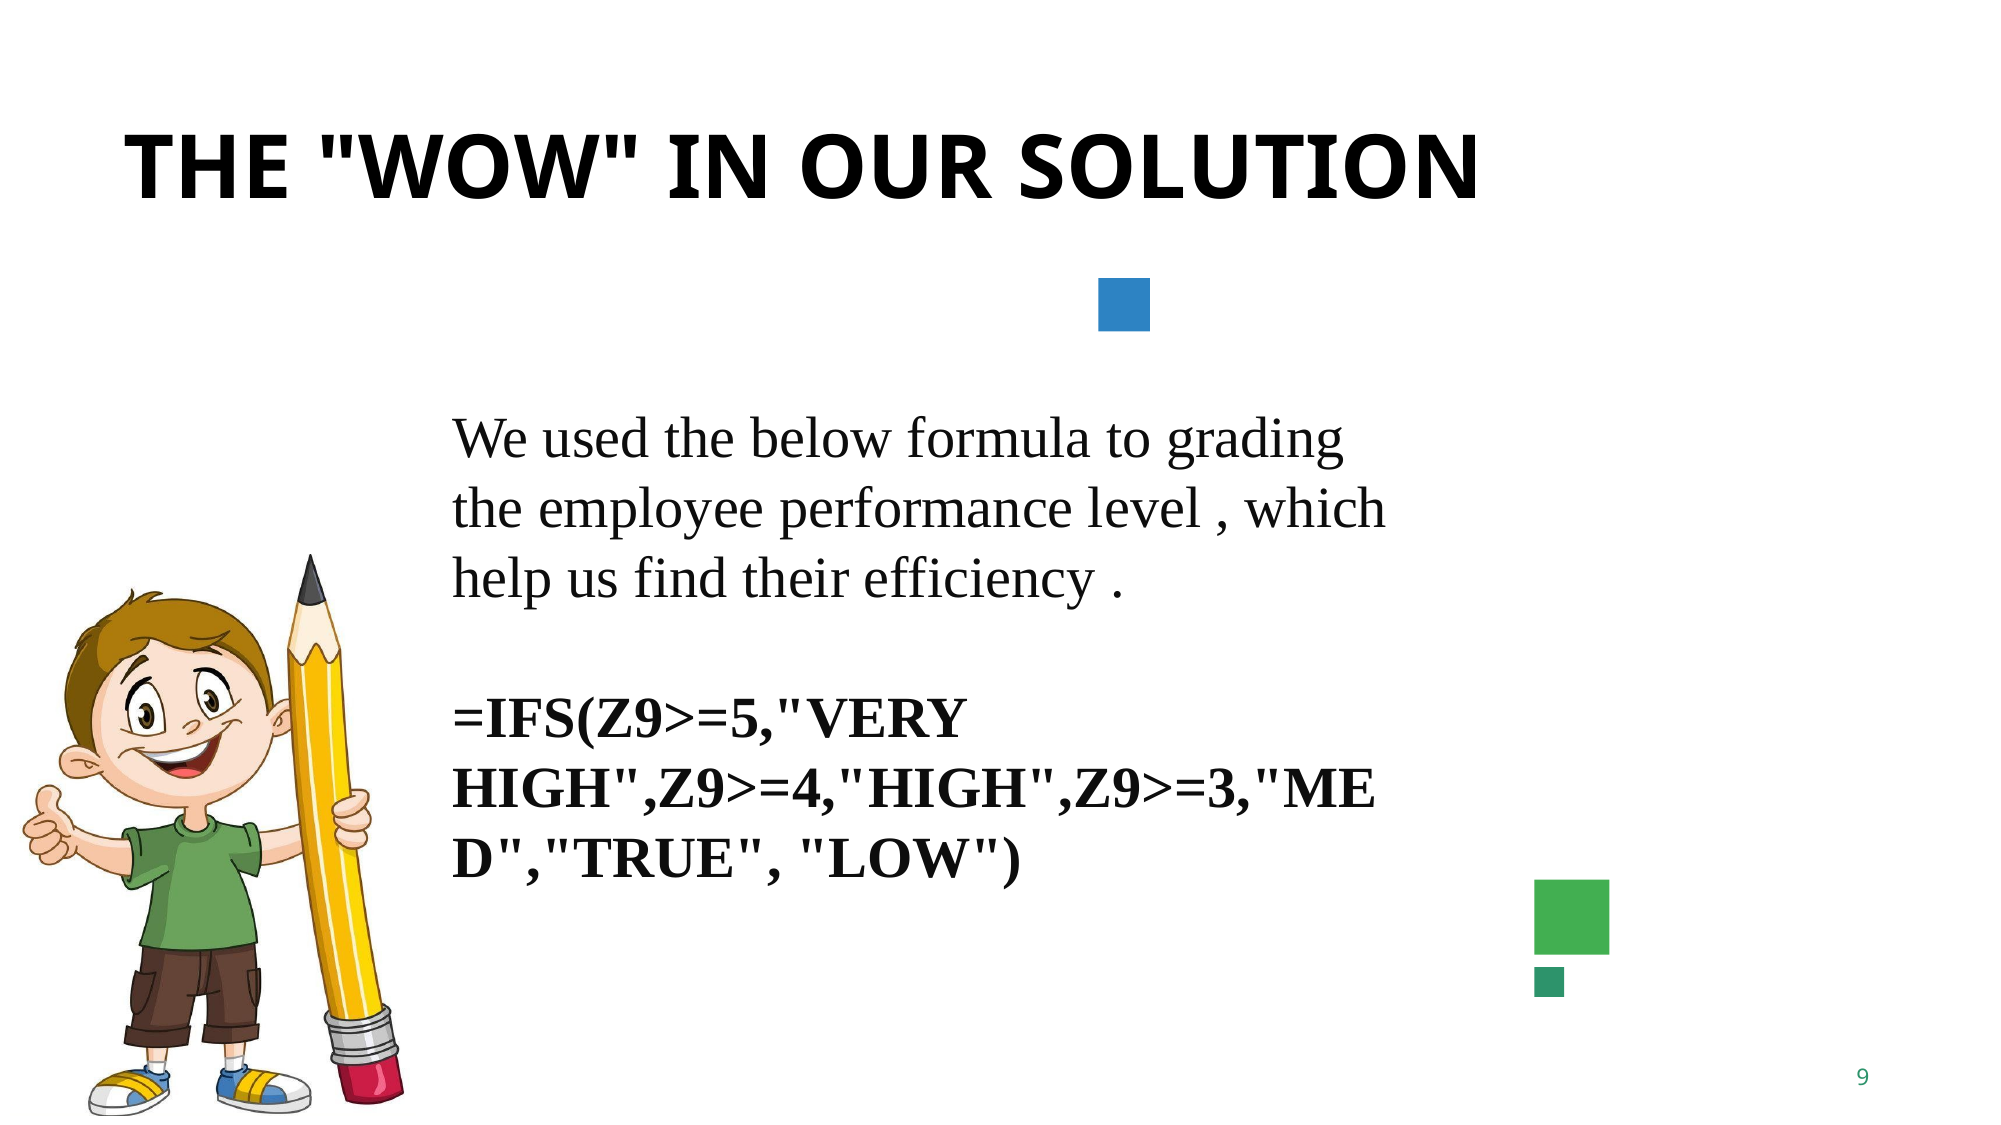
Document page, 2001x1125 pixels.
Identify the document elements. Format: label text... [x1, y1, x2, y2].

text_box [1098, 278, 1150, 332]
text_box 9 [1849, 1061, 1888, 1094]
text_box [1534, 879, 1610, 955]
text_box [1534, 967, 1565, 997]
text_box We used the below formula to grading the employee performance level , which help us find their efficiency . =IFS(Z9>=5,"VERY HIGH",Z9>=4,"HIGH",Z9>=3,"MED","TRUE", "LOW") [437, 391, 1426, 902]
title THE "WOW" IN OUR SOLUTION [121, 107, 1513, 218]
picture [10, 554, 416, 1116]
